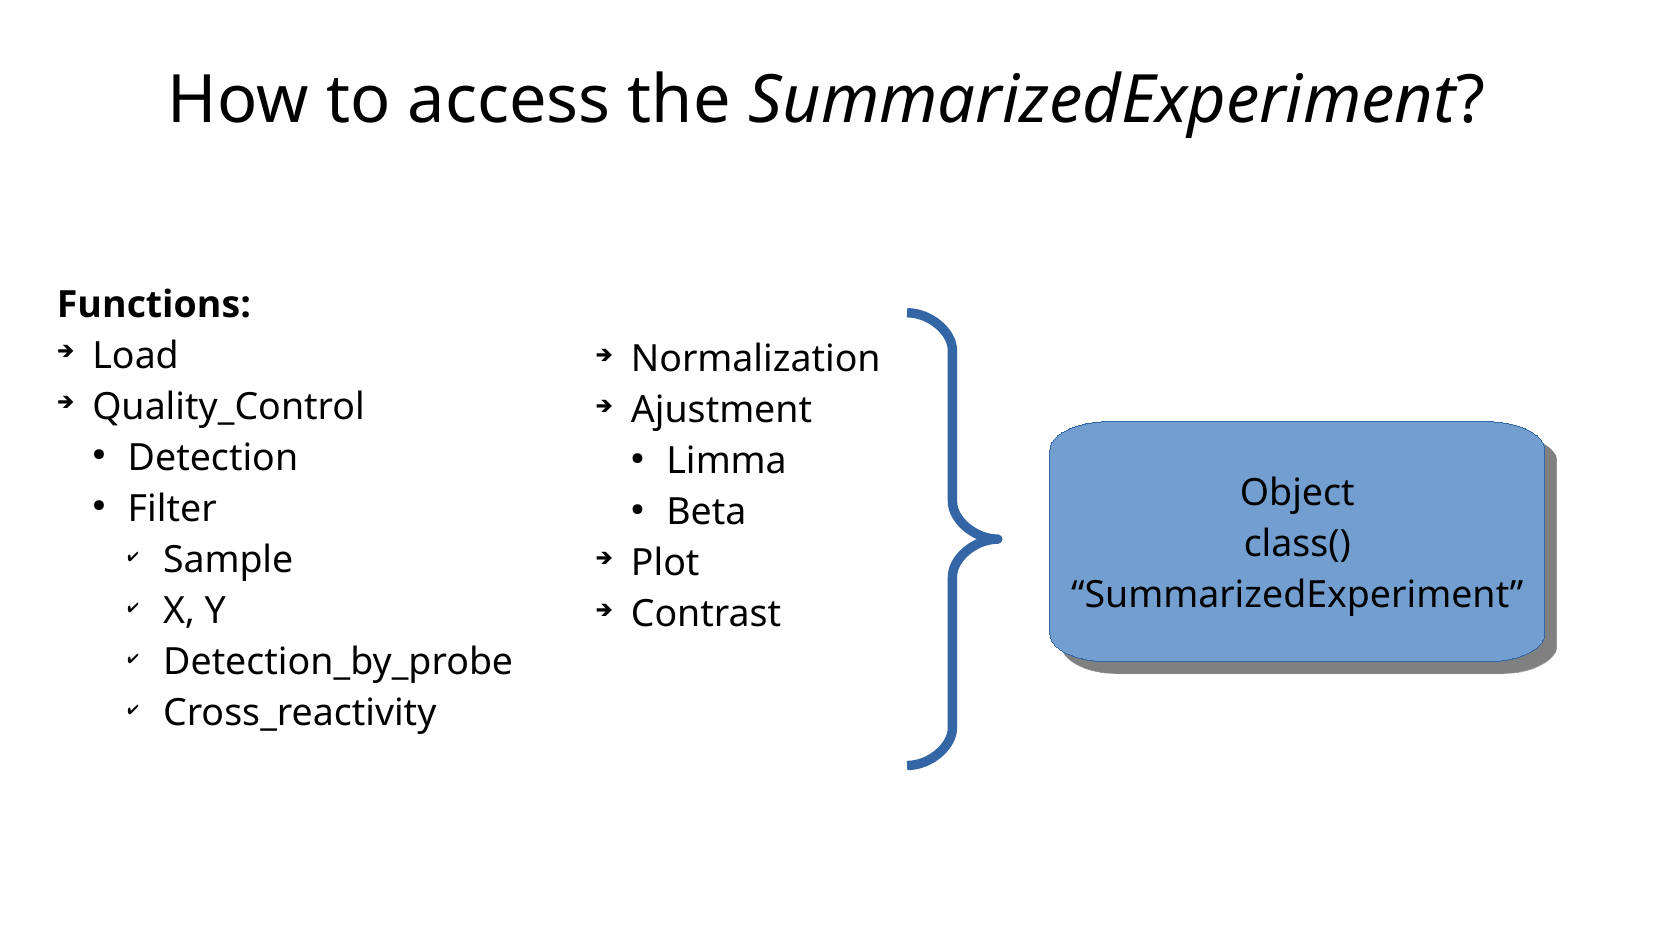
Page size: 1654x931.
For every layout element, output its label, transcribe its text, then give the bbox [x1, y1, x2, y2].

text_box Functions: Load Quality_Control Detection Filter Sample X, Y Detection_by_probe Cross_reactivity [42, 270, 541, 756]
text_box Normalization Ajustment Limma Beta Plot Contrast [580, 324, 945, 706]
text_box Object class() “SummarizedExperiment” [1049, 421, 1545, 662]
title How to access the SummarizedExperiment? [82, 19, 1571, 175]
